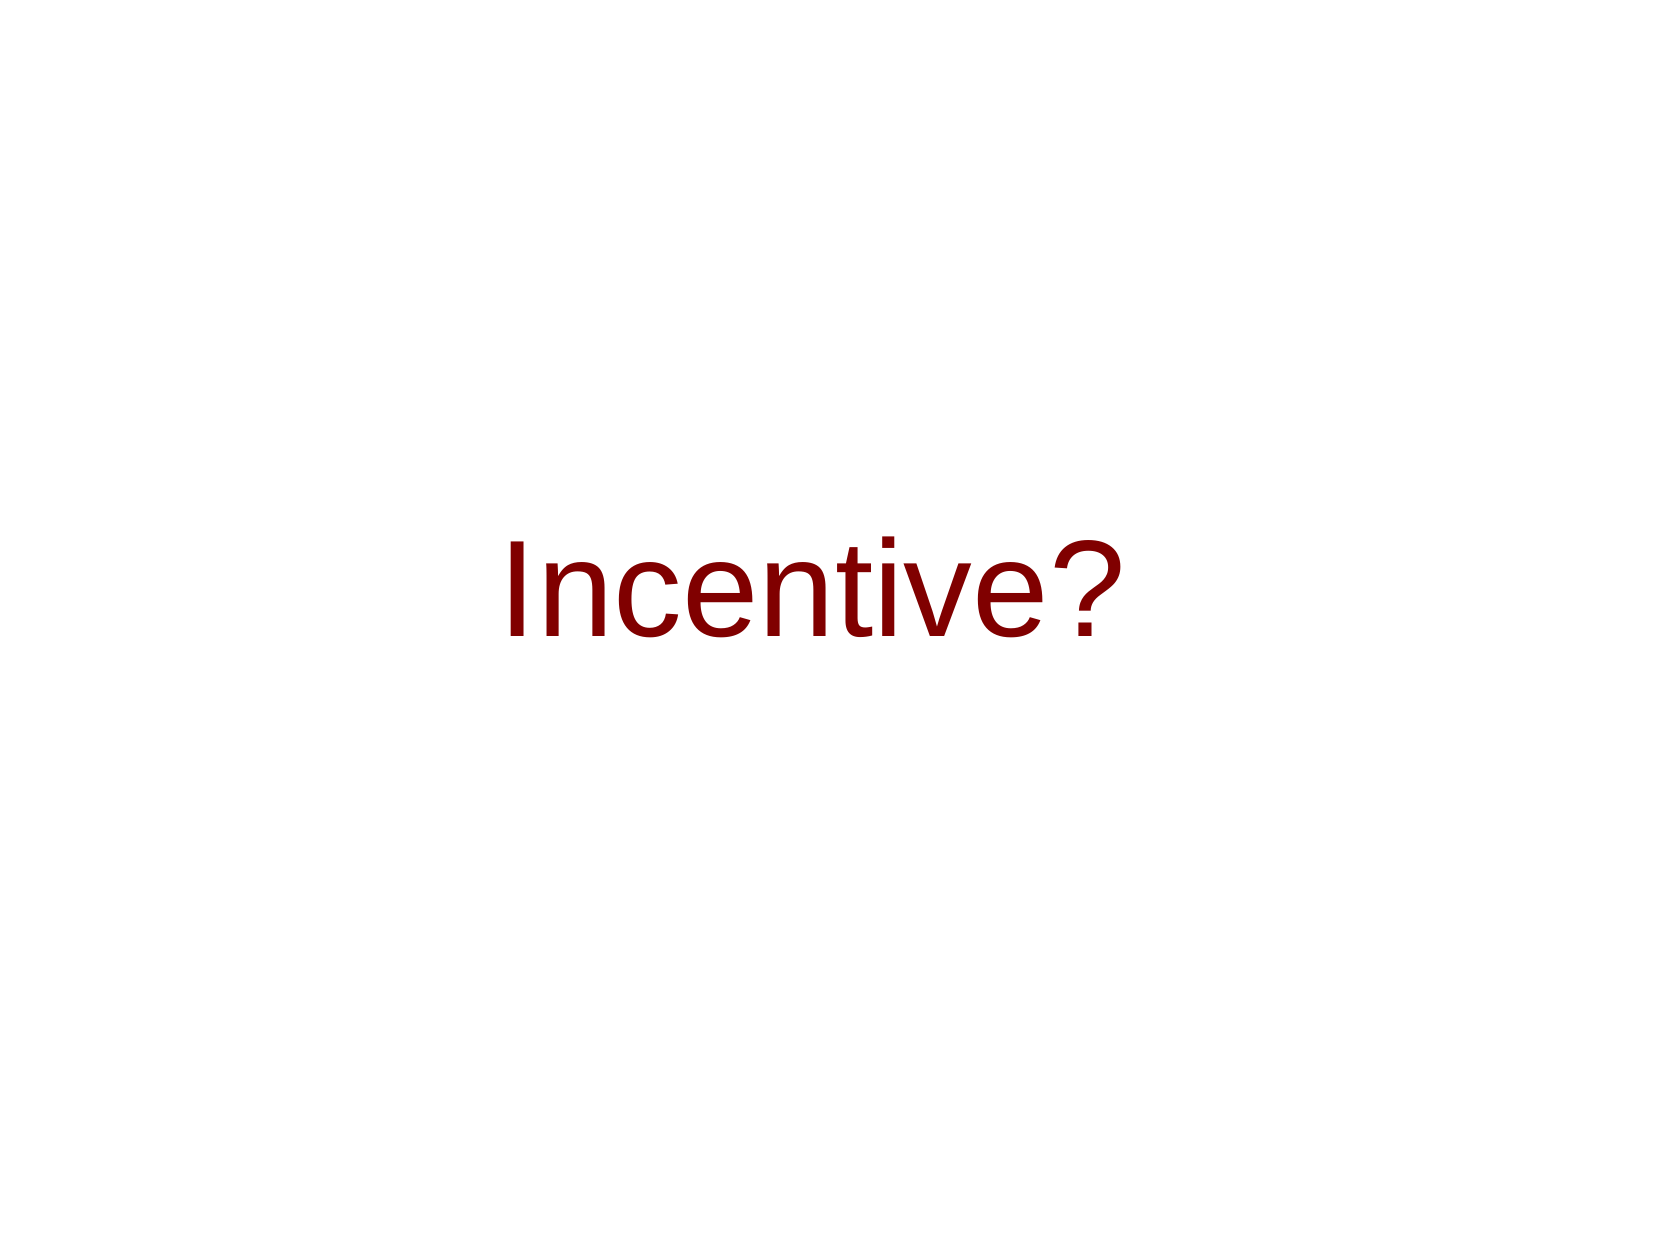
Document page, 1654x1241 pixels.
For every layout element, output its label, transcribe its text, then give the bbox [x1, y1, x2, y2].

text_box Incentive? [484, 504, 1276, 674]
